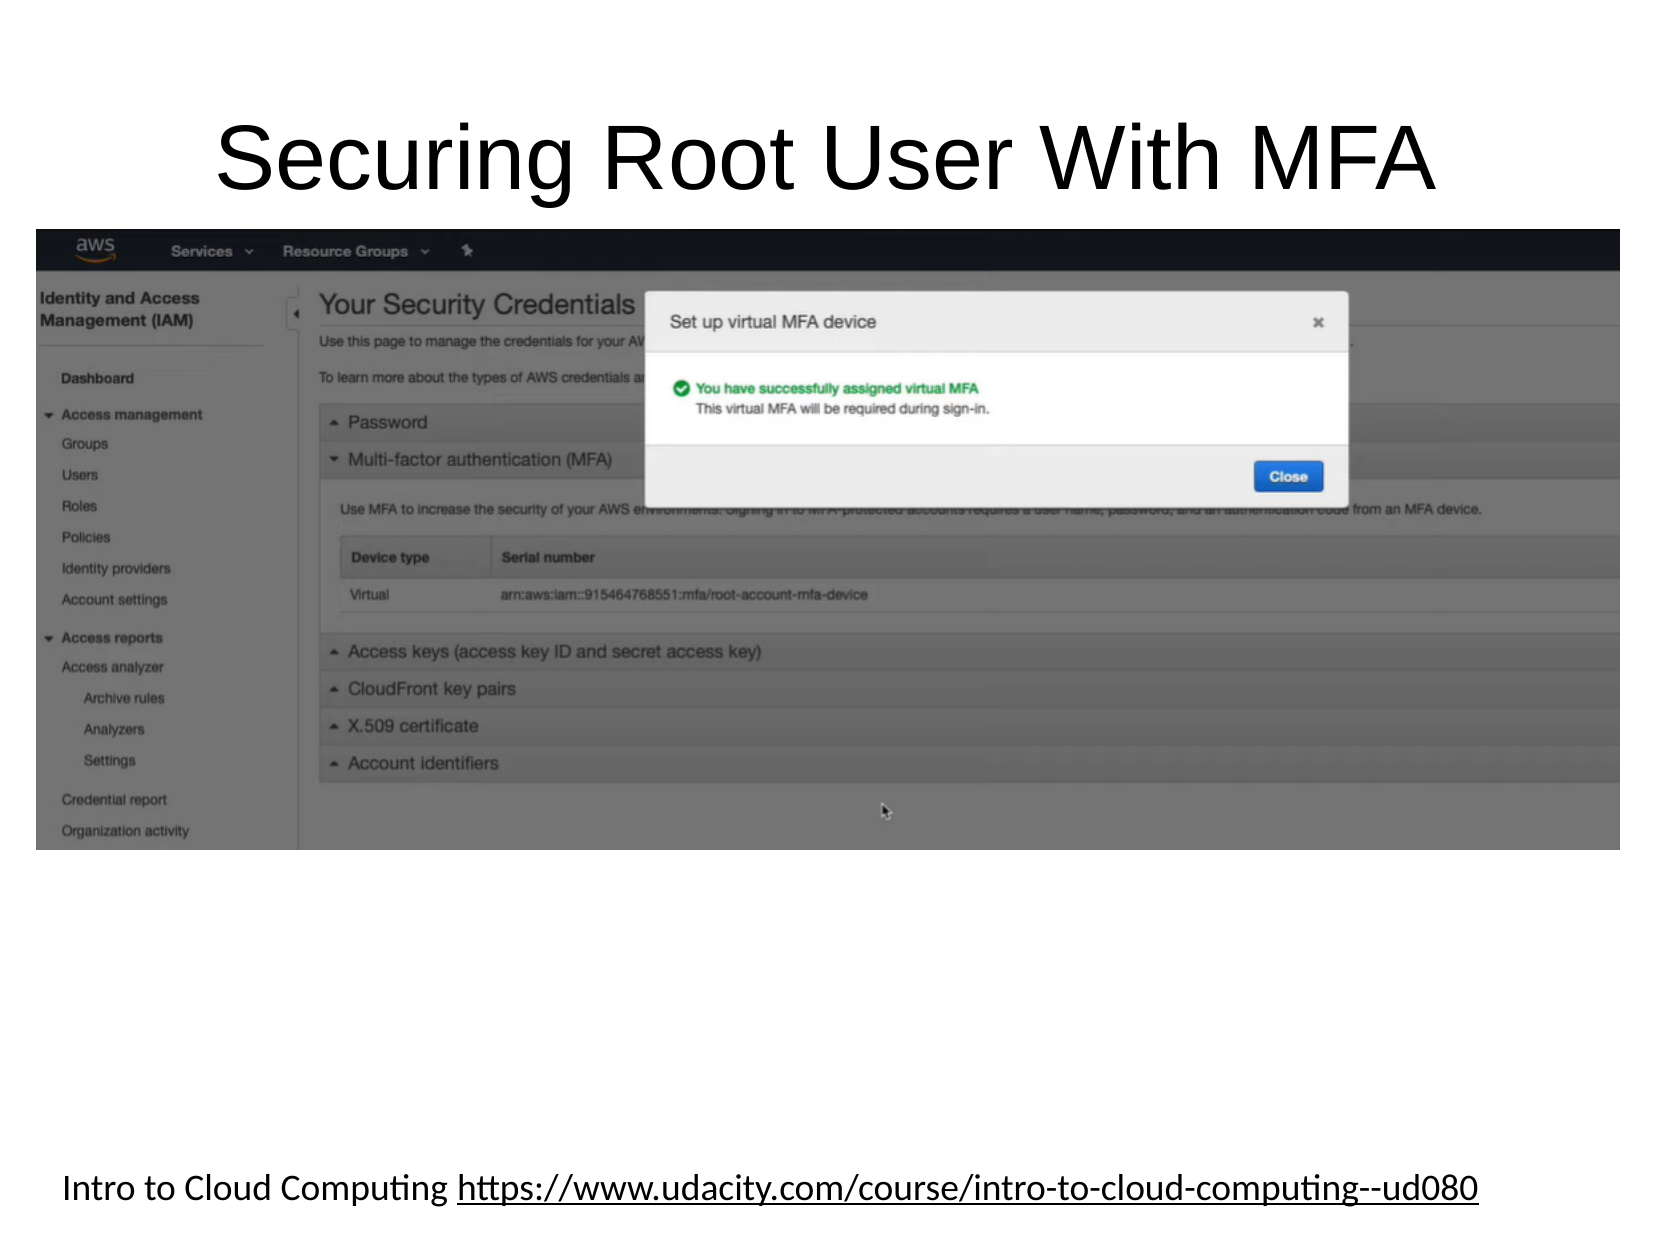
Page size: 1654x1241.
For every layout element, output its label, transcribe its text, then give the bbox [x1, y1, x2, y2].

title Securing Root User With MFA [82, 49, 1571, 229]
text_box Intro to Cloud Computing https://www.udacity.com/course/intro-to-cloud-computing--ud080 [47, 1164, 1620, 1241]
picture [36, 229, 1620, 850]
